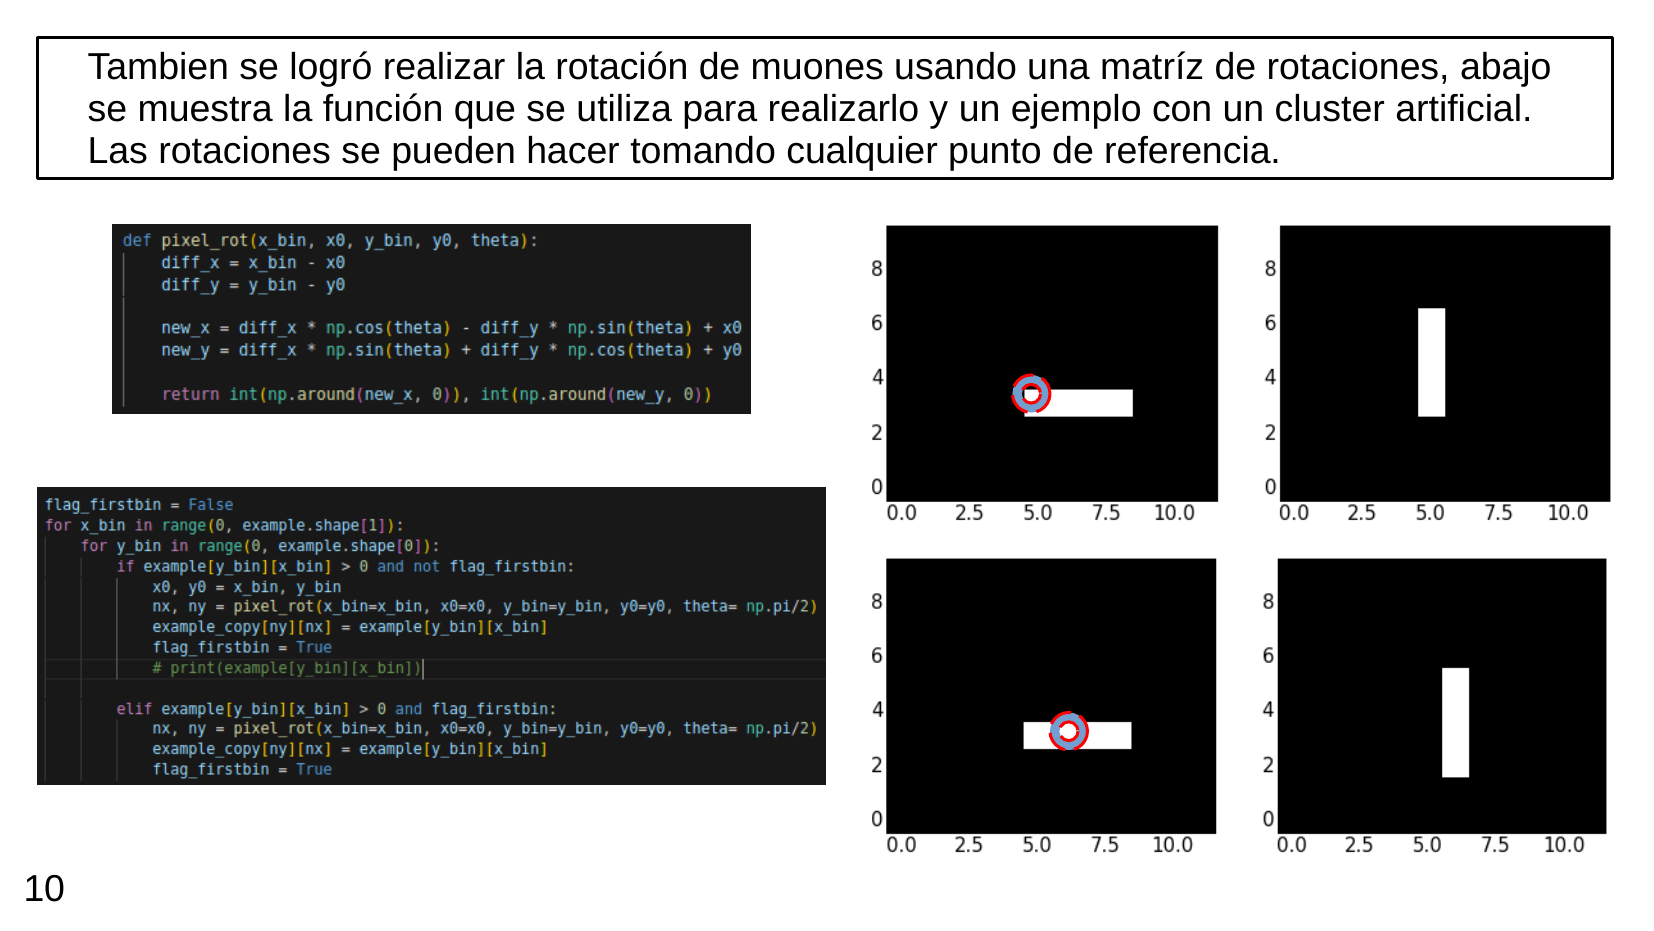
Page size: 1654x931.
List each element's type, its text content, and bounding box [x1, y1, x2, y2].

text_box Tambien se logró realizar la rotación de muones usando una matríz de rotaciones, abajo se muestra la función que se utiliza para realizarlo y un ejemplo con un cluster artificial. Las rotaciones se pueden hacer tomando cualquier punto de referencia. [37, 37, 1613, 179]
text_box [1049, 712, 1088, 751]
picture [862, 218, 1617, 534]
text_box [1012, 374, 1051, 413]
picture [862, 551, 1613, 865]
text_box <number> [8, 860, 638, 931]
picture [37, 487, 826, 785]
picture [112, 224, 751, 414]
